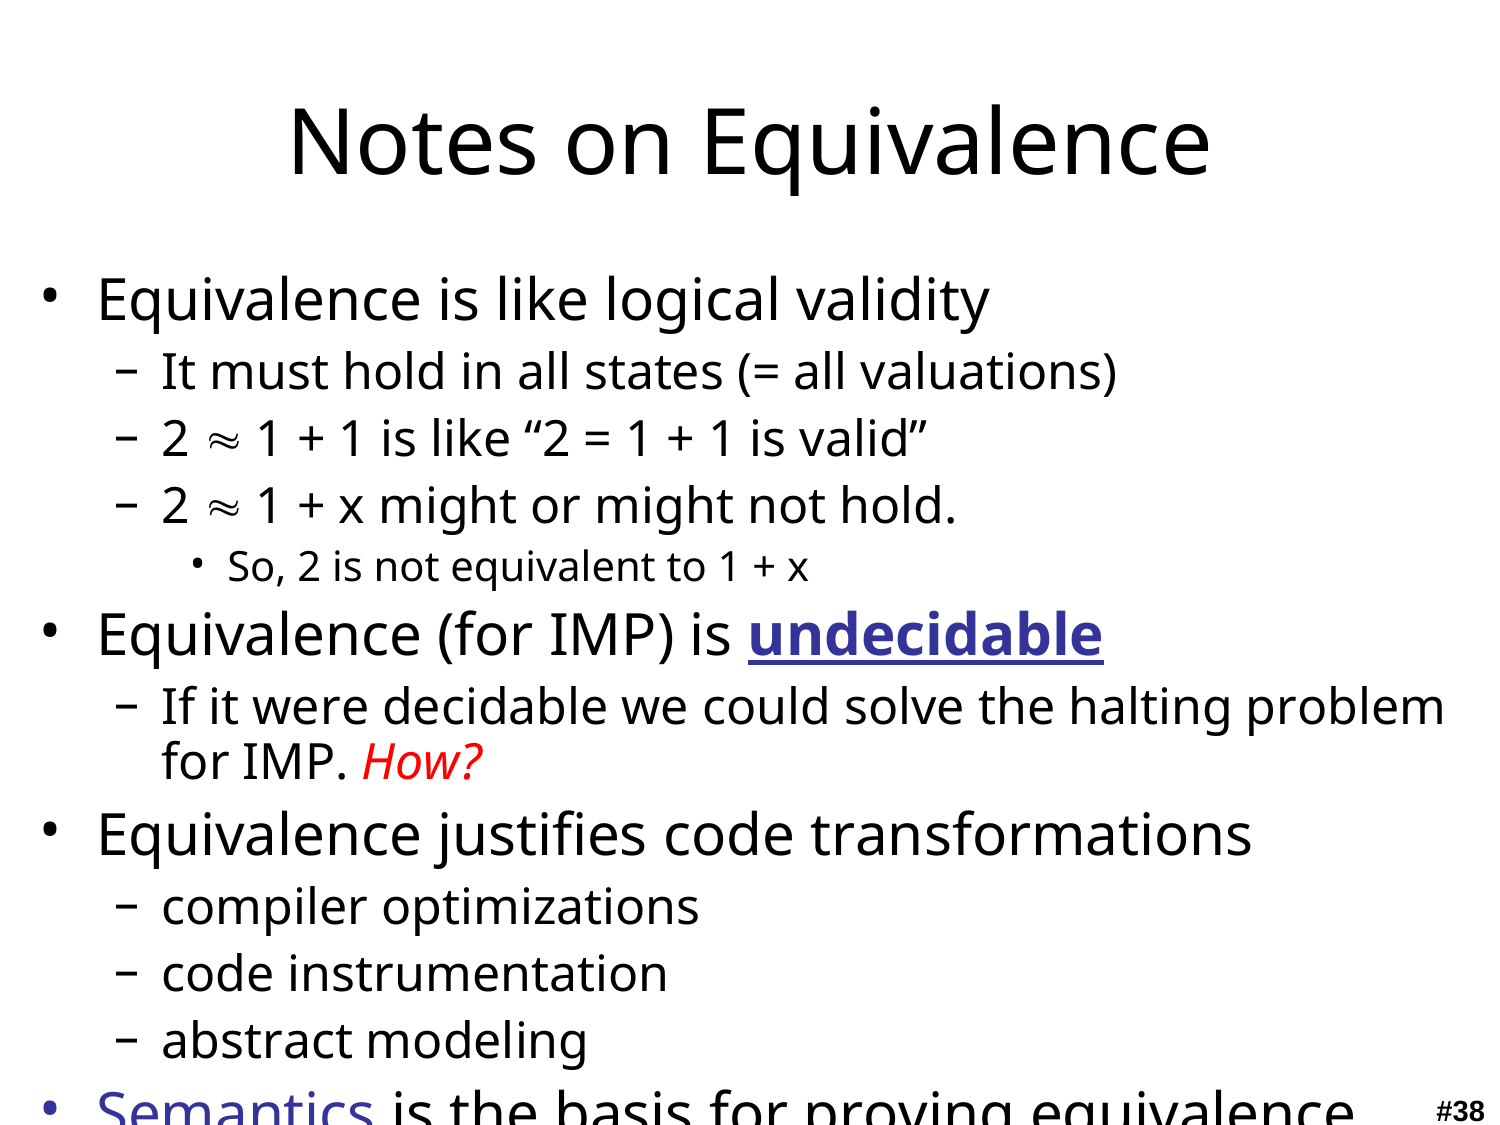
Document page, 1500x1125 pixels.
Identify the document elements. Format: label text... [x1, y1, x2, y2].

list Equivalence is like logical validity It must hold in all states (= all valuations) 2  1 + 1 is like “2 = 1 + 1 is valid” 2  1 + x might or might not hold. So, 2 is not equivalent to 1 + x Equivalence (for IMP) is undecidable If it were decidable we could solve the halting problem for IMP. How? Equivalence justifies code transformations compiler optimizations code instrumentation abstract modeling Semantics is the basis for proving equivalence [24, 262, 1476, 1101]
title Notes on Equivalence [75, 45, 1426, 233]
